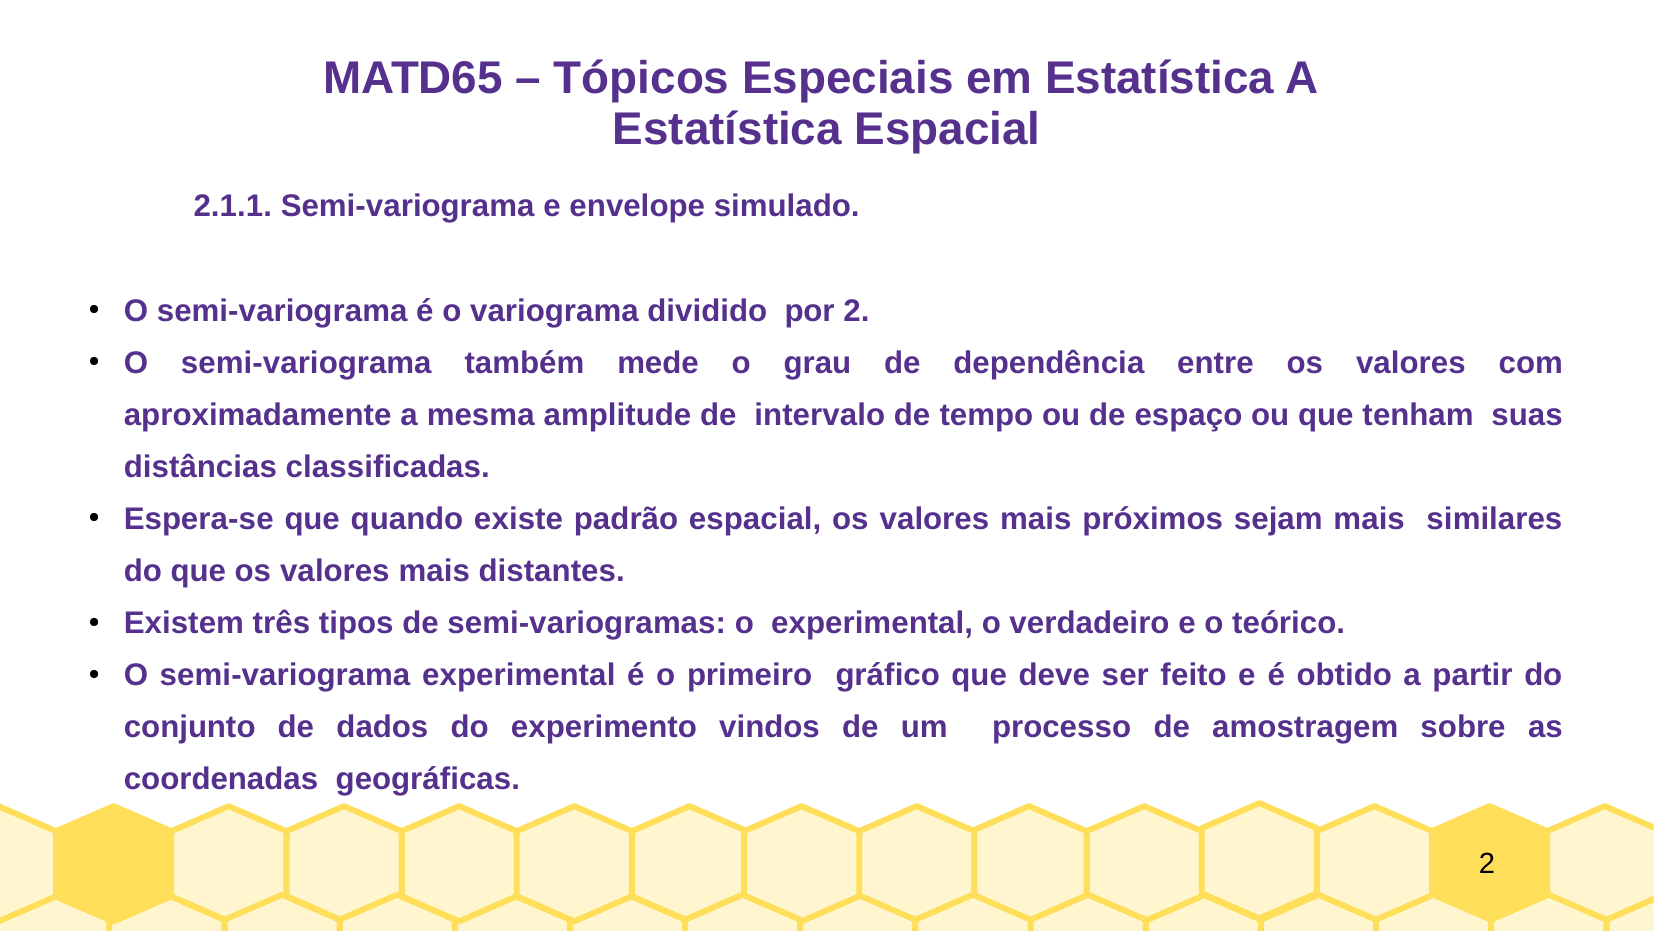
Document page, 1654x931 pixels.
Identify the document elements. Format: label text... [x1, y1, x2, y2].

title MATD65 – Tópicos Especiais em Estatística A Estatística Espacial [88, 29, 1565, 171]
list 2.1.1. Semi-variograma e envelope simulado. O semi-variograma é o variograma dividido por 2. O semi-variograma também mede o grau de dependência entre os valores com aproximadamente a mesma amplitude de intervalo de tempo ou de espaço ou que tenham suas distâncias classificadas. Espera-se que quando existe padrão espacial, os valores mais próximos sejam mais similares do que os valores mais distantes. Existem três tipos de semi-variogramas: o experimental, o verdadeiro e o teórico. O semi-variograma experimental é o primeiro gráfico que deve ser feito e é obtido a partir do conjunto de dados do experimento vindos de um processo de amostragem sobre as coordenadas geográficas. [88, 171, 1565, 797]
